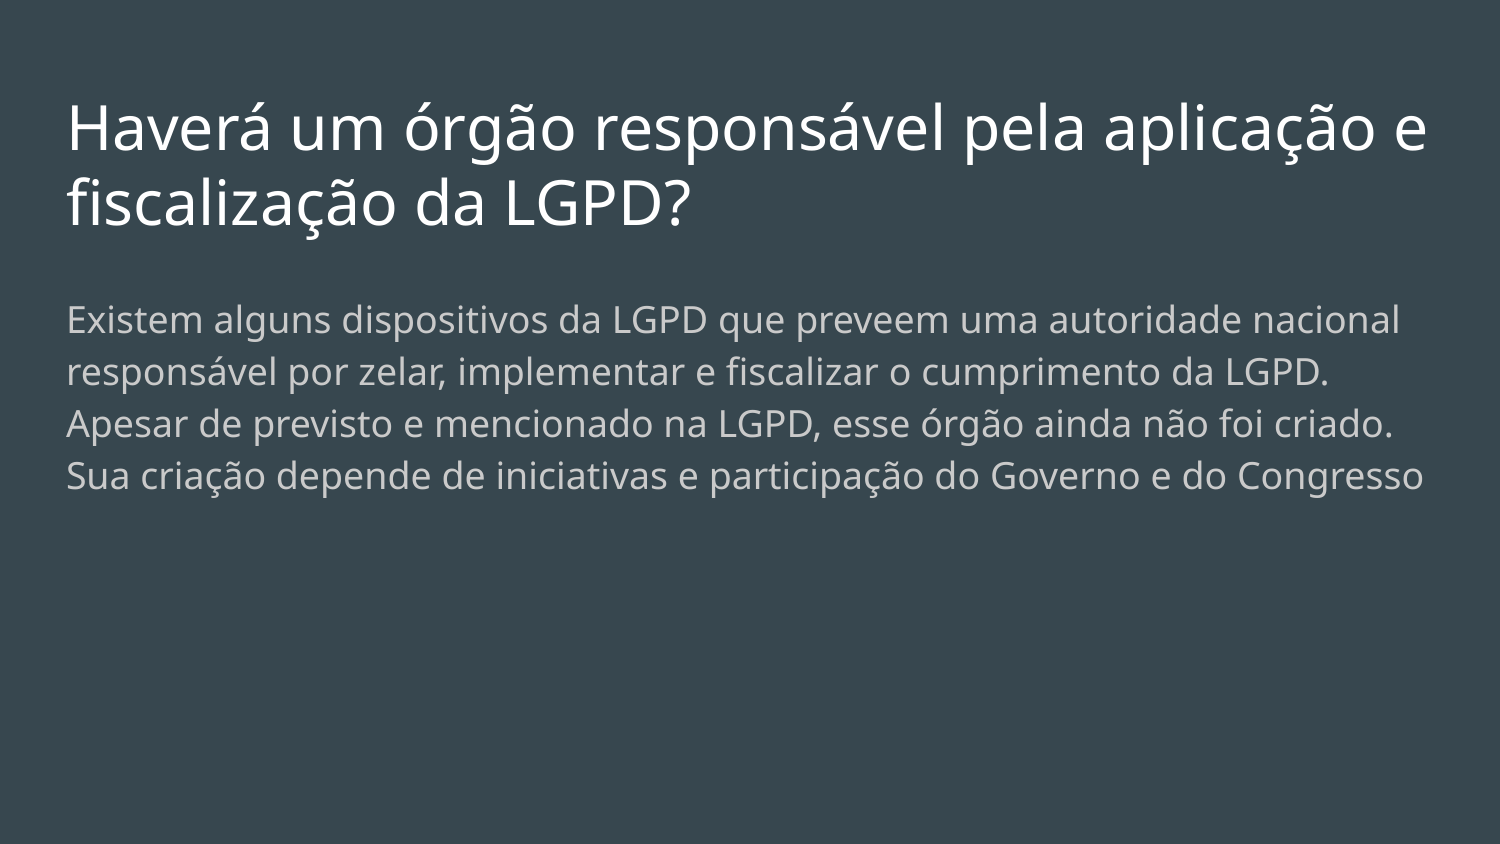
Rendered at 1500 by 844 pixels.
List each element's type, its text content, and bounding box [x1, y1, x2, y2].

list Existem alguns dispositivos da LGPD que preveem uma autoridade nacional responsável por zelar, implementar e fiscalizar o cumprimento da LGPD. Apesar de previsto e mencionado na LGPD, esse órgão ainda não foi criado. Sua criação depende de iniciativas e participação do Governo e do Congresso [51, 274, 1449, 750]
title Haverá um órgão responsável pela aplicação e fiscalização da LGPD? [51, 72, 1449, 249]
